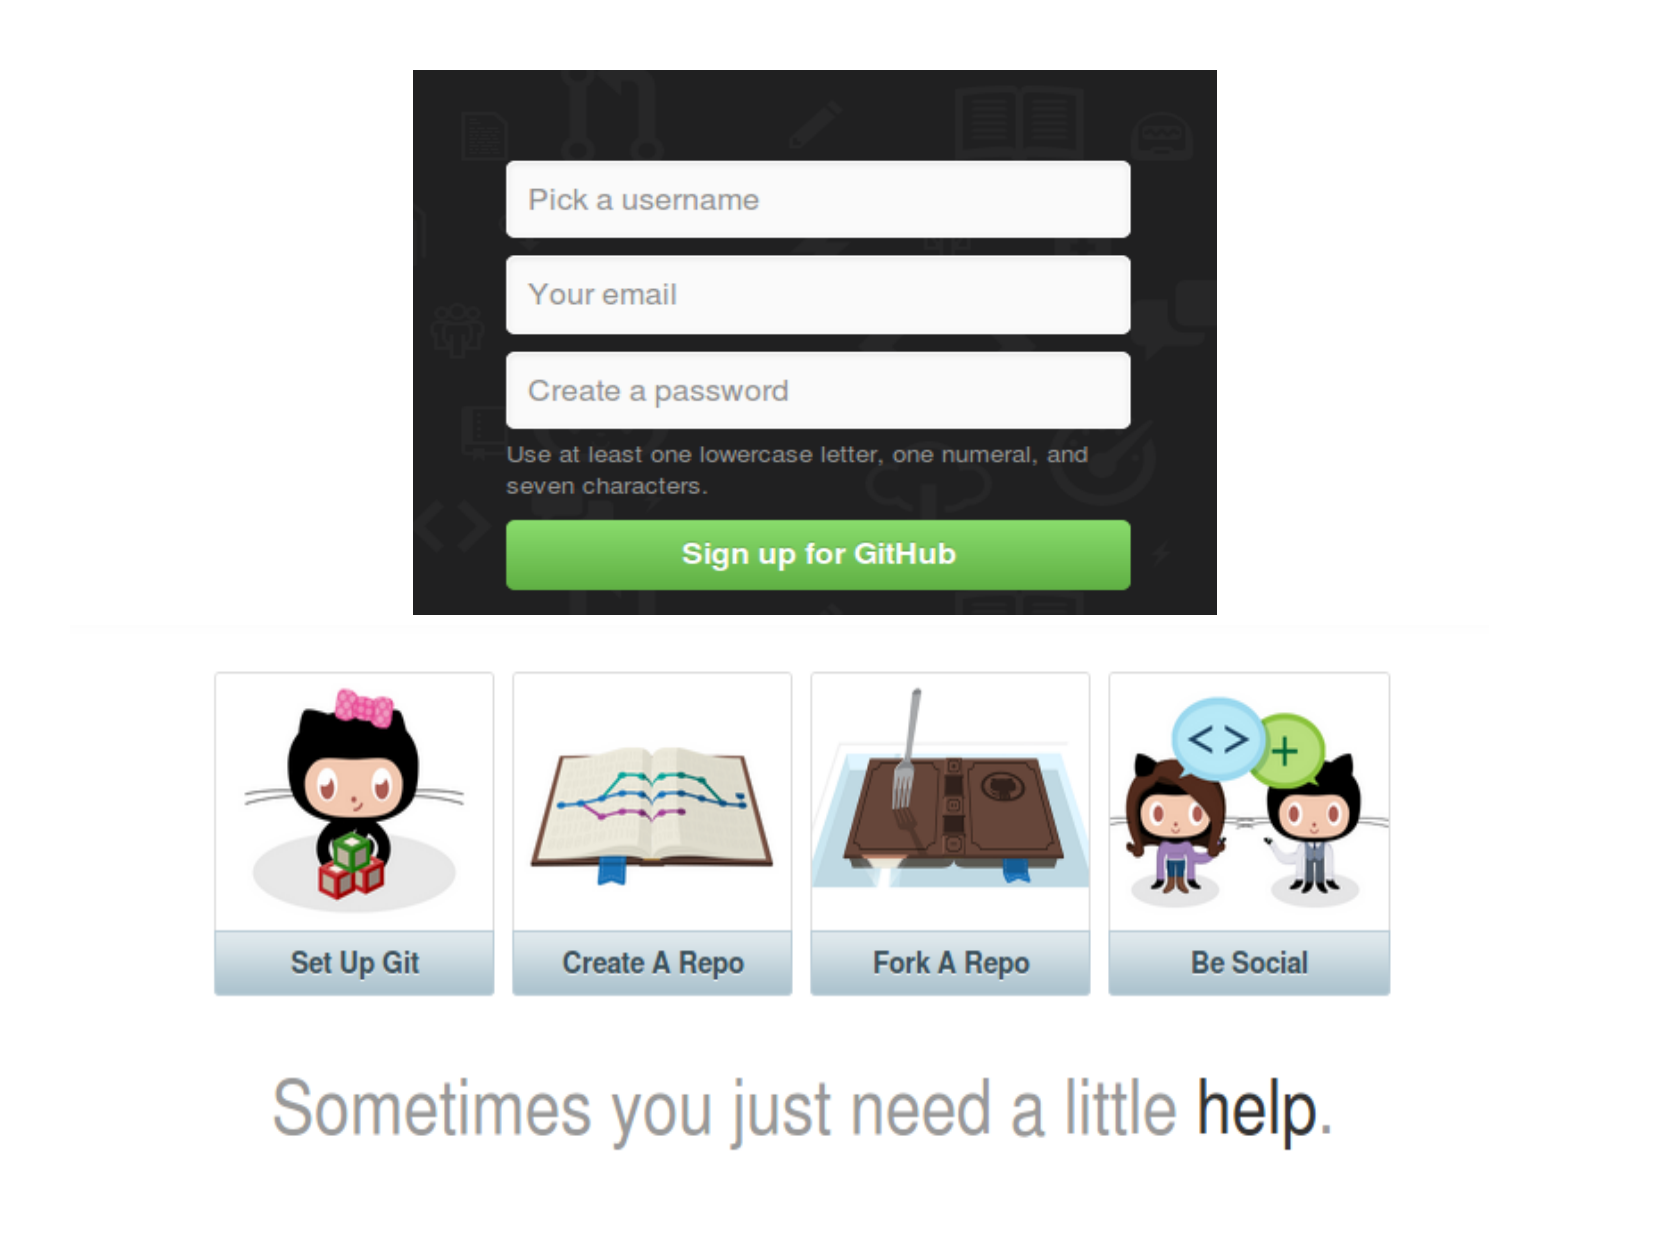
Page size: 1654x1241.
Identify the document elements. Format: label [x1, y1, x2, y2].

picture [70, 625, 1489, 1177]
picture [413, 70, 1217, 615]
